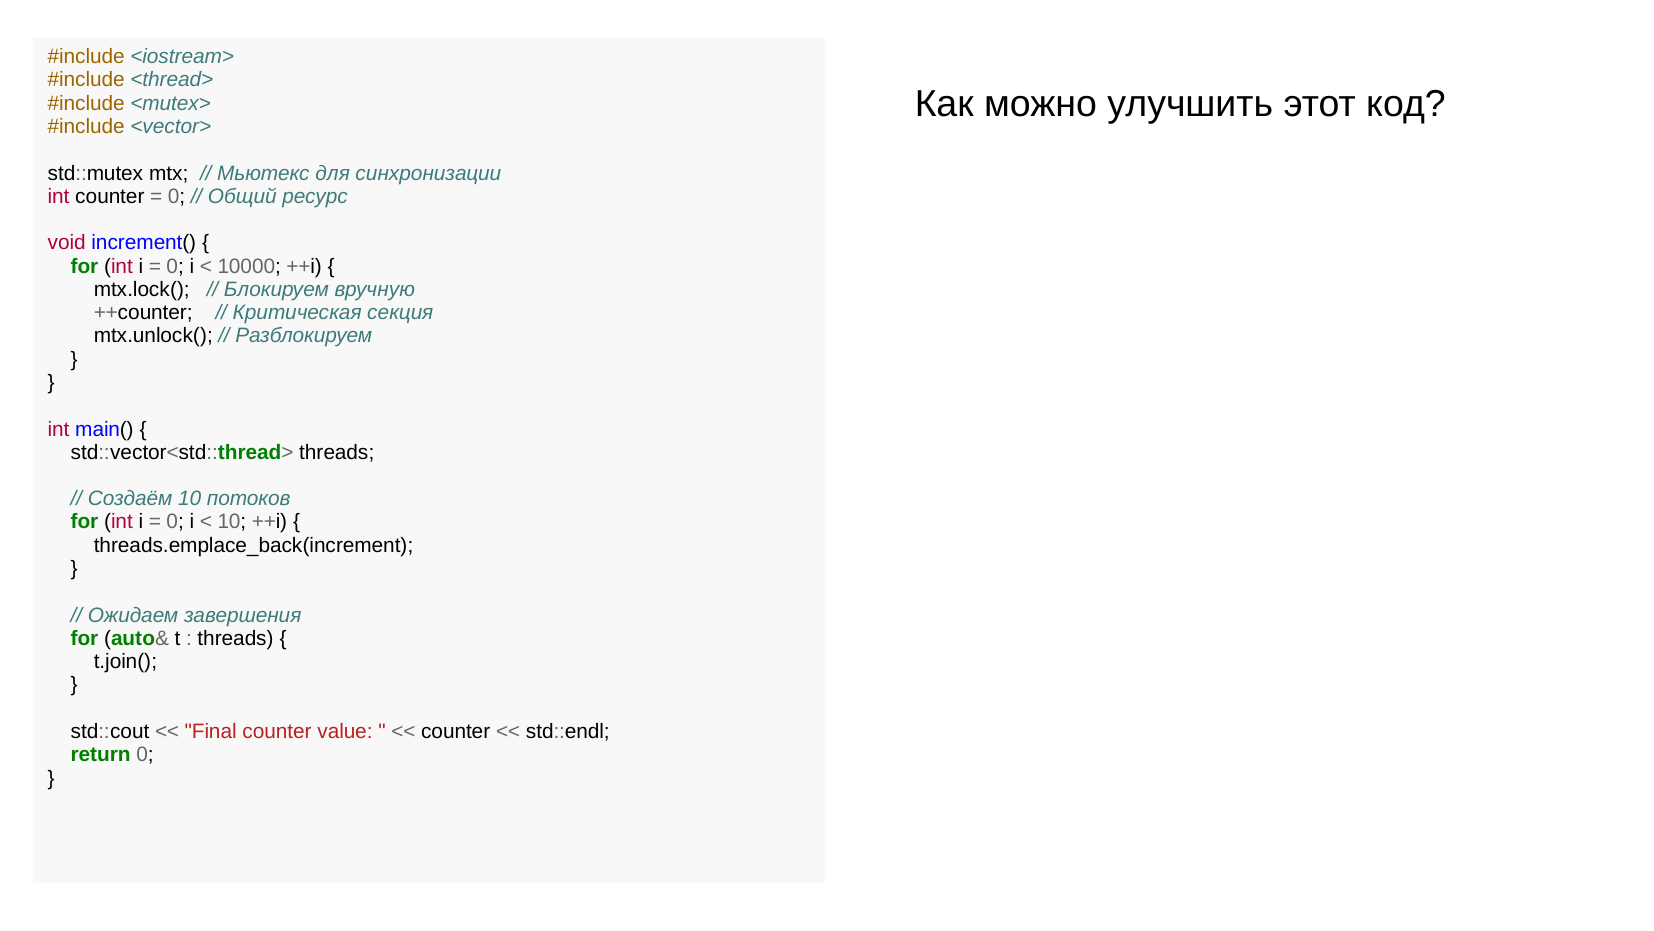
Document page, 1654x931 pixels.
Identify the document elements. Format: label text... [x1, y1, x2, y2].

text_box #include <iostream> #include <thread> #include <mutex> #include <vector> std::mutex mtx; // Мьютекс для синхронизации int counter = 0; // Общий ресурс void increment() { for (int i = 0; i < 10000; ++i) { mtx.lock(); // Блокируем вручную ++counter; // Критическая секция mtx.unlock(); // Разблокируем } } int main() { std::vector<std::thread> threads; // Создаём 10 потоков for (int i = 0; i < 10; ++i) { threads.emplace_back(increment); } // Ожидаем завершения for (auto& t : threads) { t.join(); } std::cout << "Final counter value: " << counter << std::endl; return 0; } [32, 37, 826, 884]
text_box Как можно улучшить этот код? [900, 75, 1461, 132]
